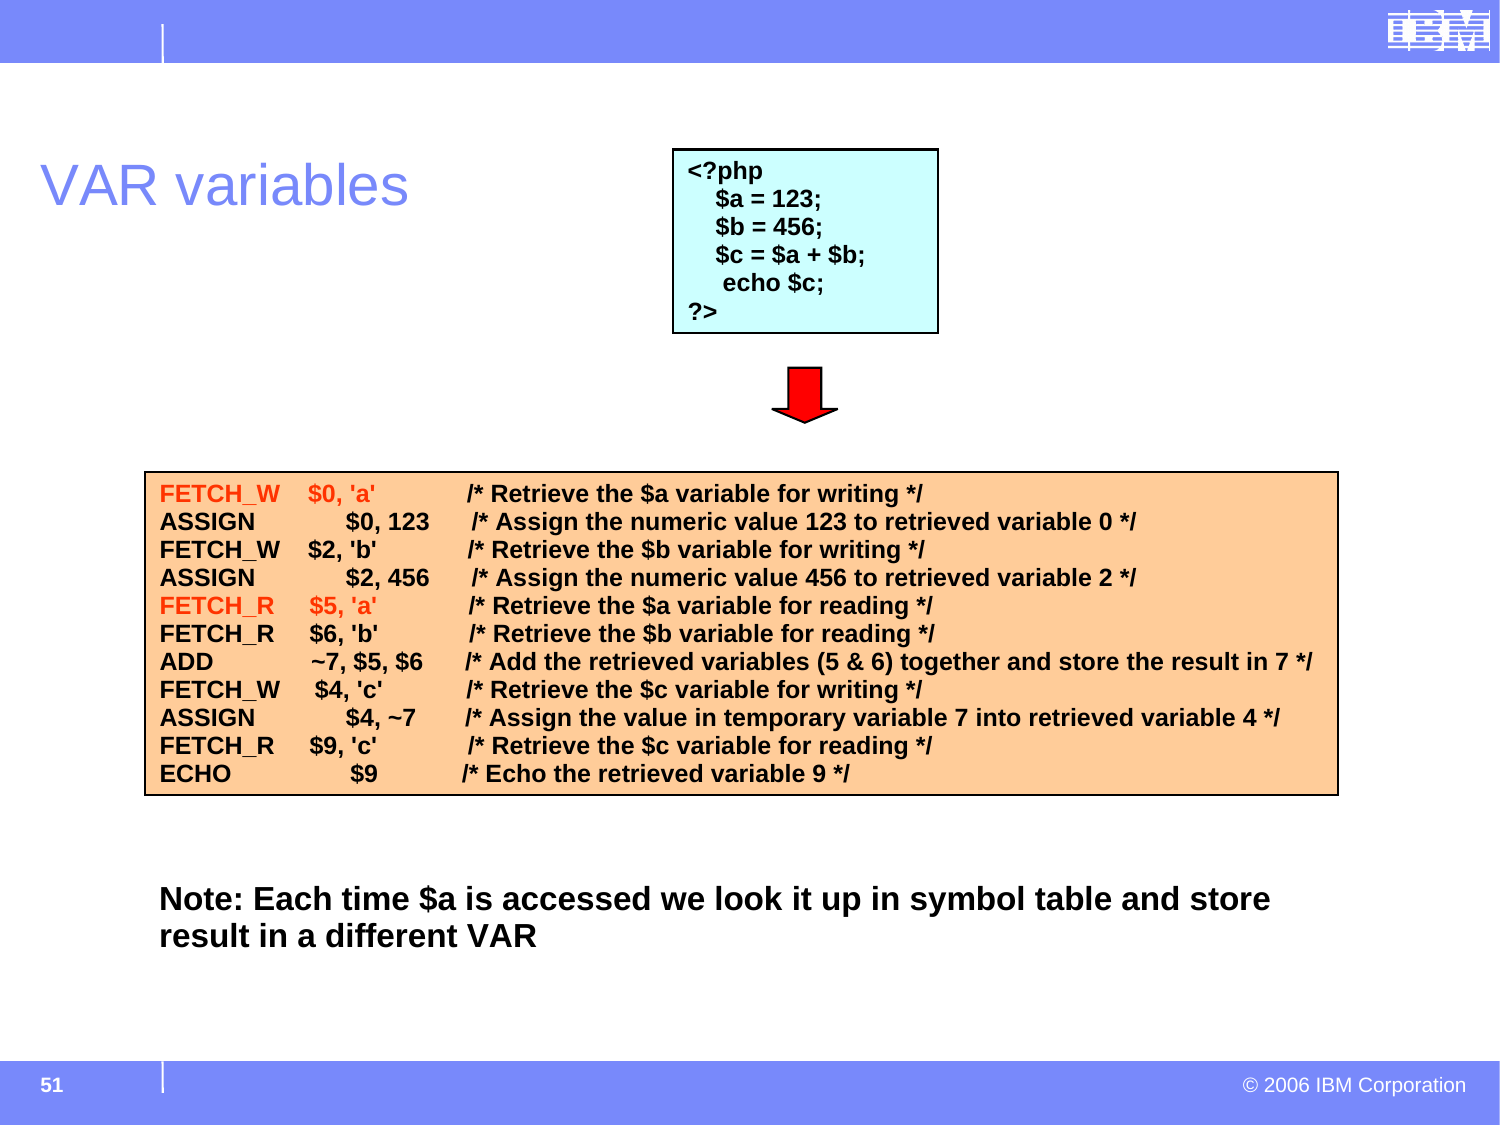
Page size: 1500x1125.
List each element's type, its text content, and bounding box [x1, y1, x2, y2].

text_box [771, 367, 838, 423]
text_box FETCH_W $0, 'a' /* Retrieve the $a variable for writing */ ASSIGN $0, 123 /* Assign the numeric value 123 to retrieved variable 0 */ FETCH_W $2, 'b' /* Retrieve the $b variable for writing */ ASSIGN $2, 456 /* Assign the numeric value 456 to retrieved variable 2 */ FETCH_R $5, 'a' /* Retrieve the $a variable for reading */ FETCH_R $6, 'b' /* Retrieve the $b variable for reading */ ADD ~7, $5, $6 /* Add the retrieved variables (5 & 6) together and store the result in 7 */ FETCH_W $4, 'c' /* Retrieve the $c variable for writing */ ASSIGN $4, ~7 /* Assign the value in temporary variable 7 into retrieved variable 4 */ FETCH_R $9, 'c' /* Retrieve the $c variable for reading */ ECHO $9 /* Echo the retrieved variable 9 */ [144, 472, 1338, 796]
text_box Note: Each time $a is accessed we look it up in symbol table and store result in a different VAR [144, 872, 1378, 963]
title VAR variables [25, 123, 1378, 225]
text_box <?php $a = 123; $b = 456; $c = $a + $b; echo $c; ?> [672, 149, 938, 333]
